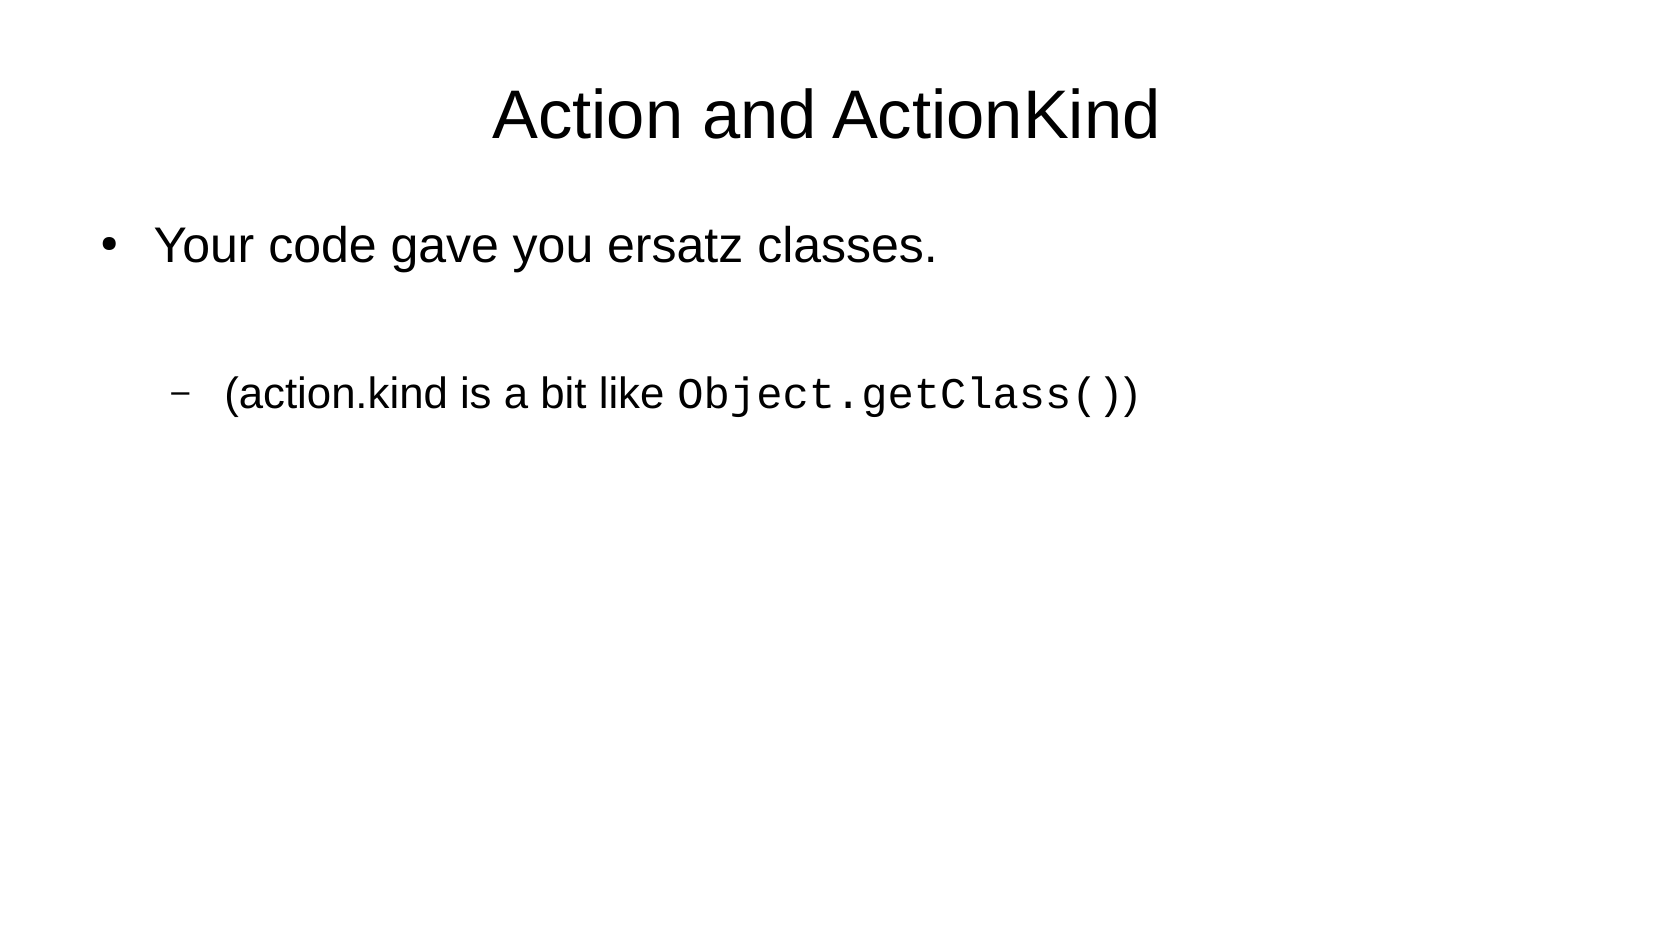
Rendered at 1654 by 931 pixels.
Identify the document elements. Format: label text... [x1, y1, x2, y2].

title Action and ActionKind [82, 37, 1571, 193]
list Your code gave you ersatz classes. (action.kind is a bit like Object.getClass()) [82, 217, 1571, 758]
